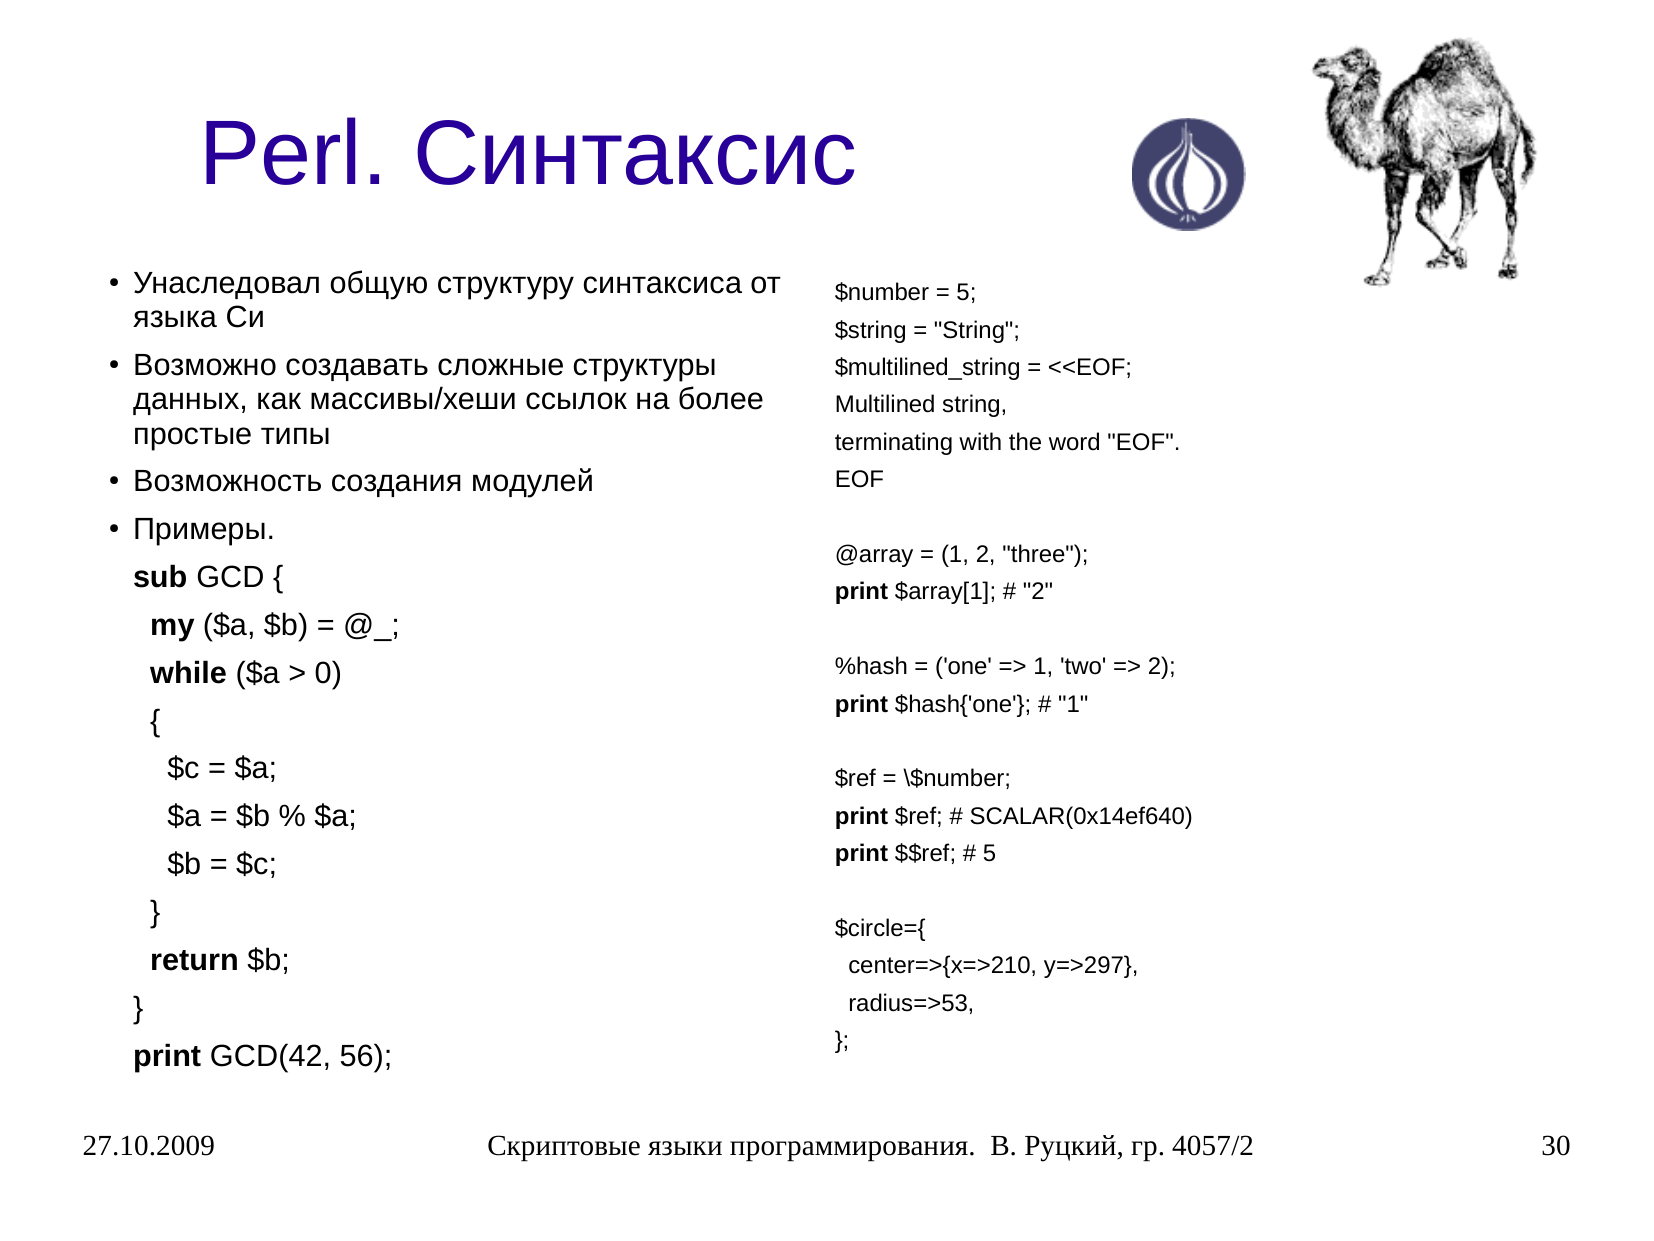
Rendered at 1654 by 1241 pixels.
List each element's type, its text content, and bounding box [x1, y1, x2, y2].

picture [1299, 29, 1554, 293]
list Унаследовал общую структуру синтаксиса от языка Си Возможно создавать сложные структуры данных, как массивы/хеши ссылок на более простые типы Возможность создания модулей Примеры. sub GCD { my ($a, $b) = @_; while ($a > 0) { $c = $a; $a = $b % $a; $b = $c; } return $b; } print GCD(42, 56); [100, 265, 827, 1085]
list $number = 5; $string = "String"; $multilined_string = <<EOF; Multilined string, terminating with the word "EOF". EOF @array = (1, 2, "three"); print $array[1]; # "2" %hash = ('one' => 1, 'two' => 2); print $hash{'one'}; # "1" $ref = \$number; print $ref; # SCALAR(0x14ef640) print $$ref; # 5 $circle={ center=>{x=>210, y=>297}, radius=>53, }; [809, 279, 1536, 1063]
picture [1132, 118, 1246, 232]
title Perl. Синтаксис [82, 49, 975, 257]
